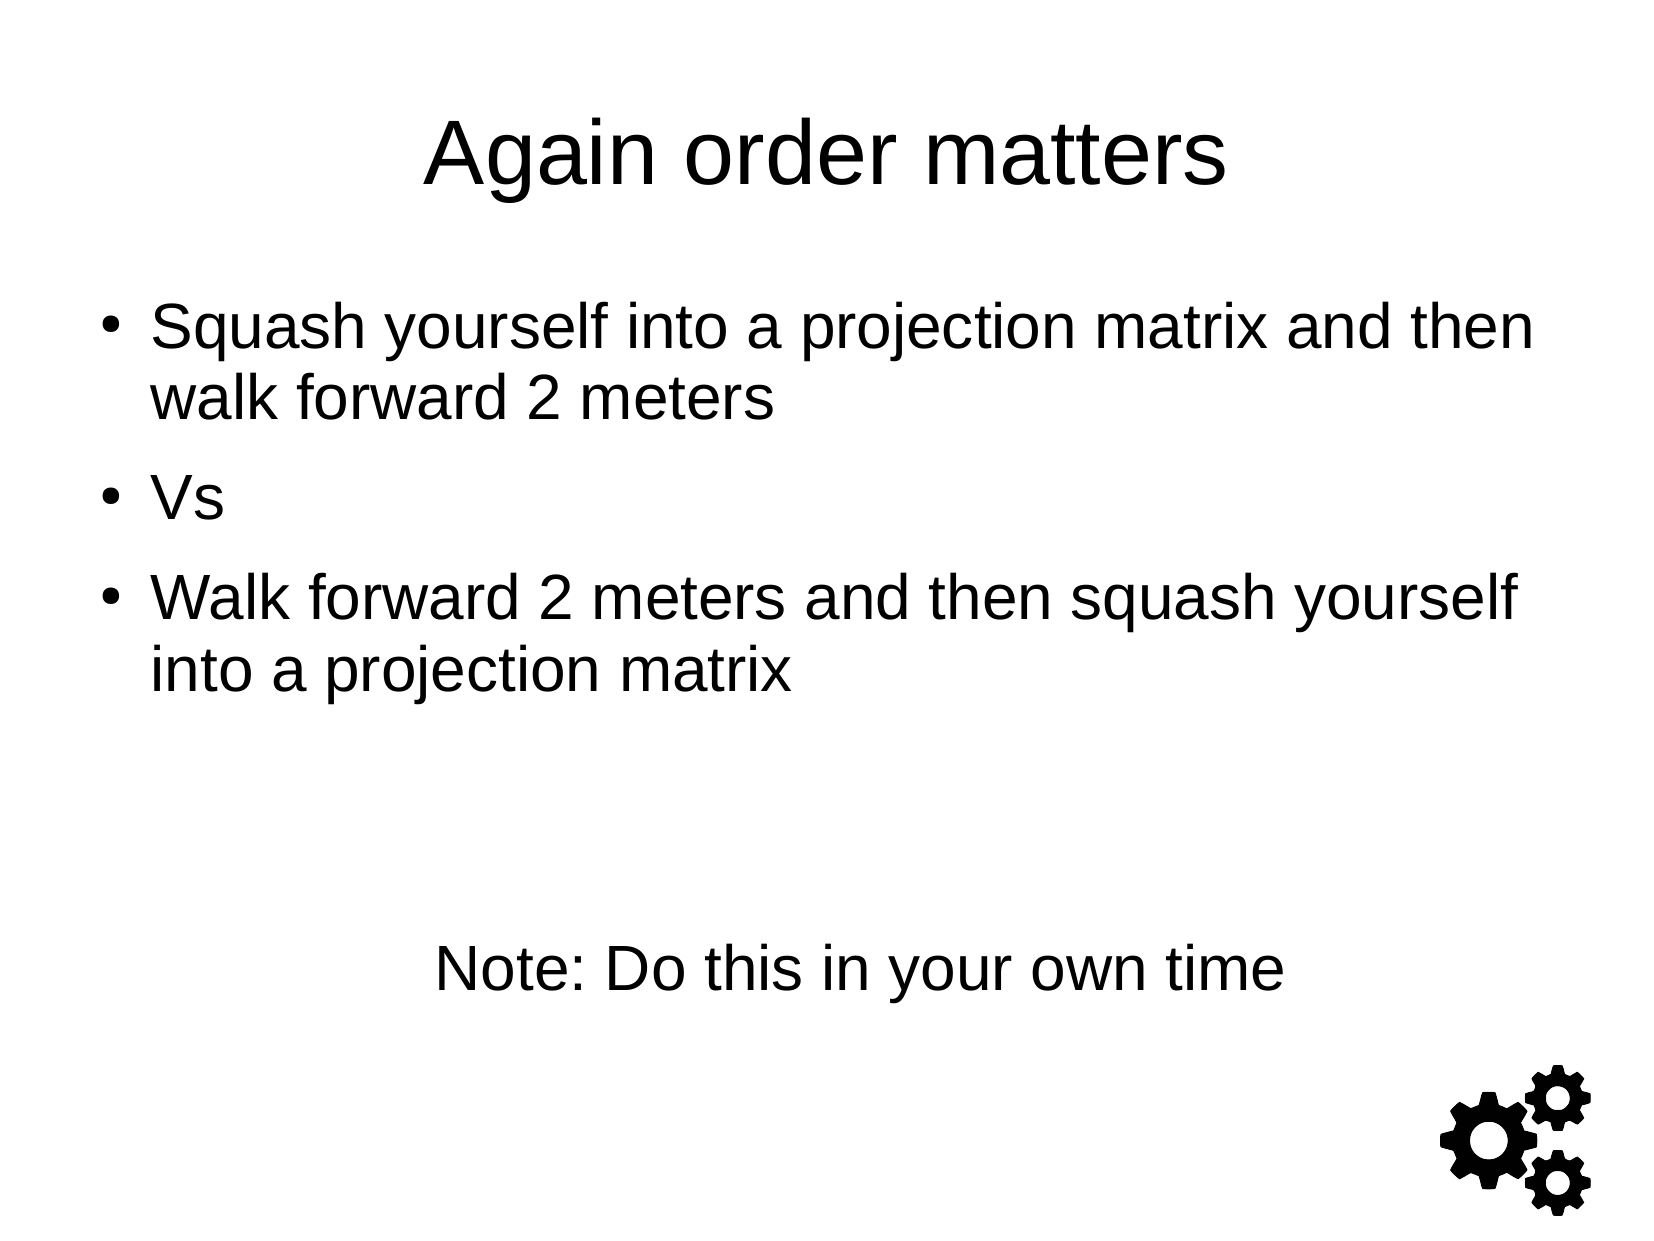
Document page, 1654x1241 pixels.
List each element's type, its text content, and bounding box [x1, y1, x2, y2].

picture [1440, 1065, 1591, 1216]
title Again order matters [82, 49, 1571, 257]
list Squash yourself into a projection matrix and then walk forward 2 meters Vs Walk forward 2 meters and then squash yourself into a projection matrix Note: Do this in your own time [82, 290, 1571, 1010]
